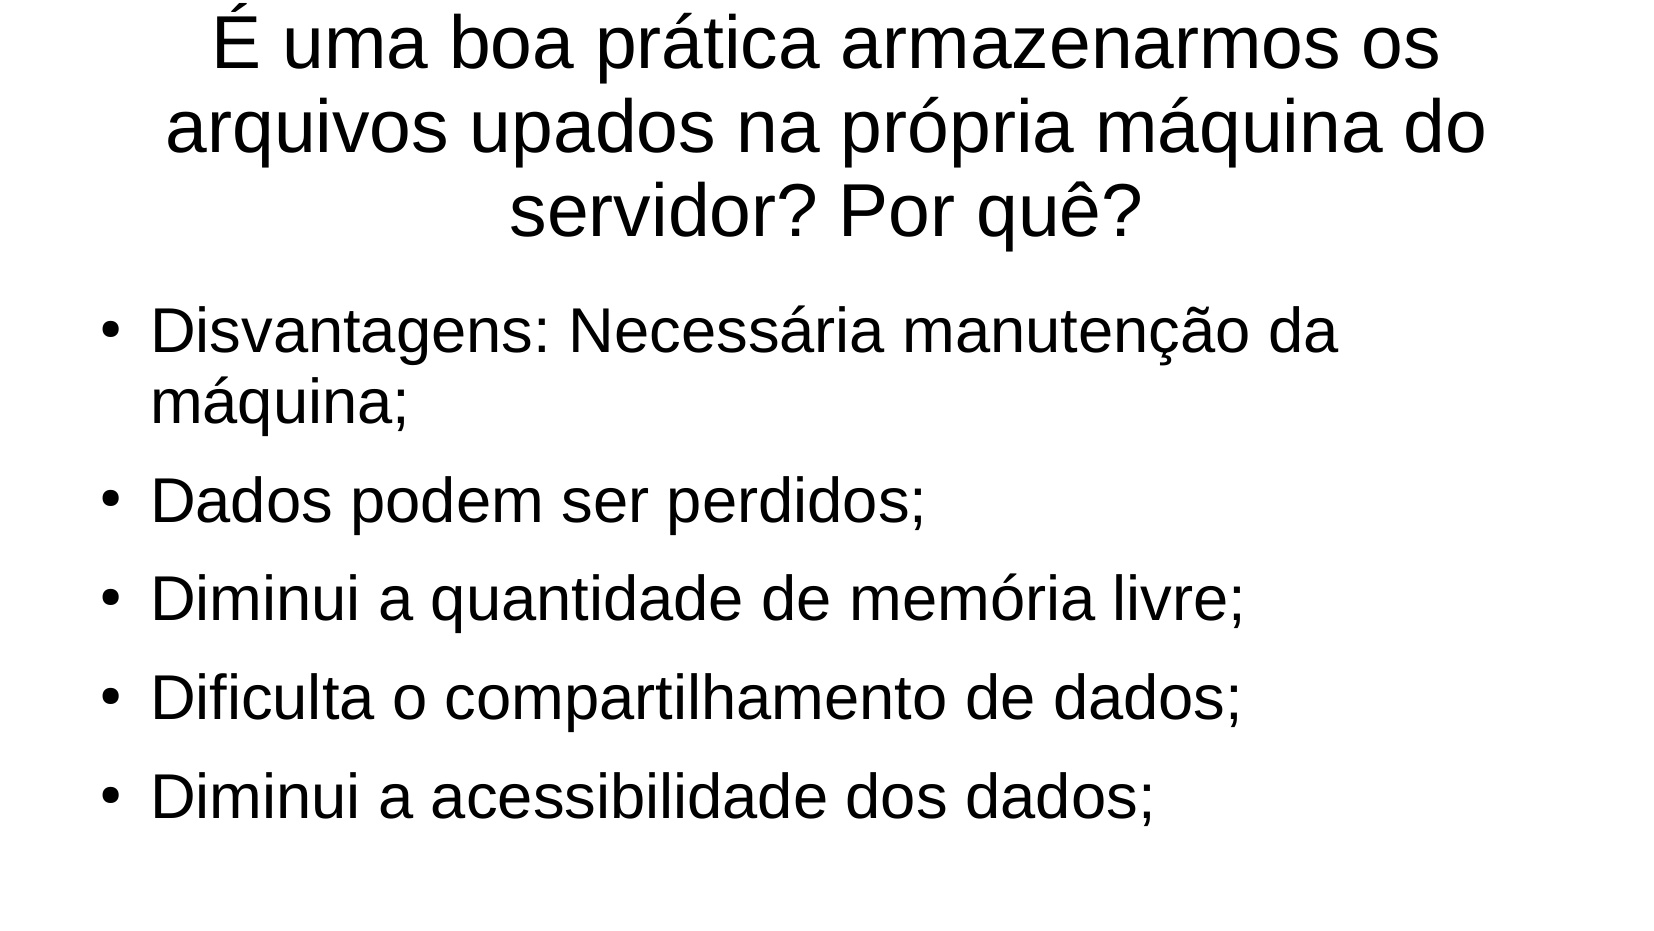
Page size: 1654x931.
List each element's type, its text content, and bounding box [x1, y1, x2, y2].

title É uma boa prática armazenarmos os arquivos upados na própria máquina do servidor? Por quê? [82, 0, 1571, 252]
list Disvantagens: Necessária manutenção da máquina; Dados podem ser perdidos; Diminui a quantidade de memória livre; Dificulta o compartilhamento de dados; Diminui a acessibilidade dos dados; [82, 295, 1571, 835]
